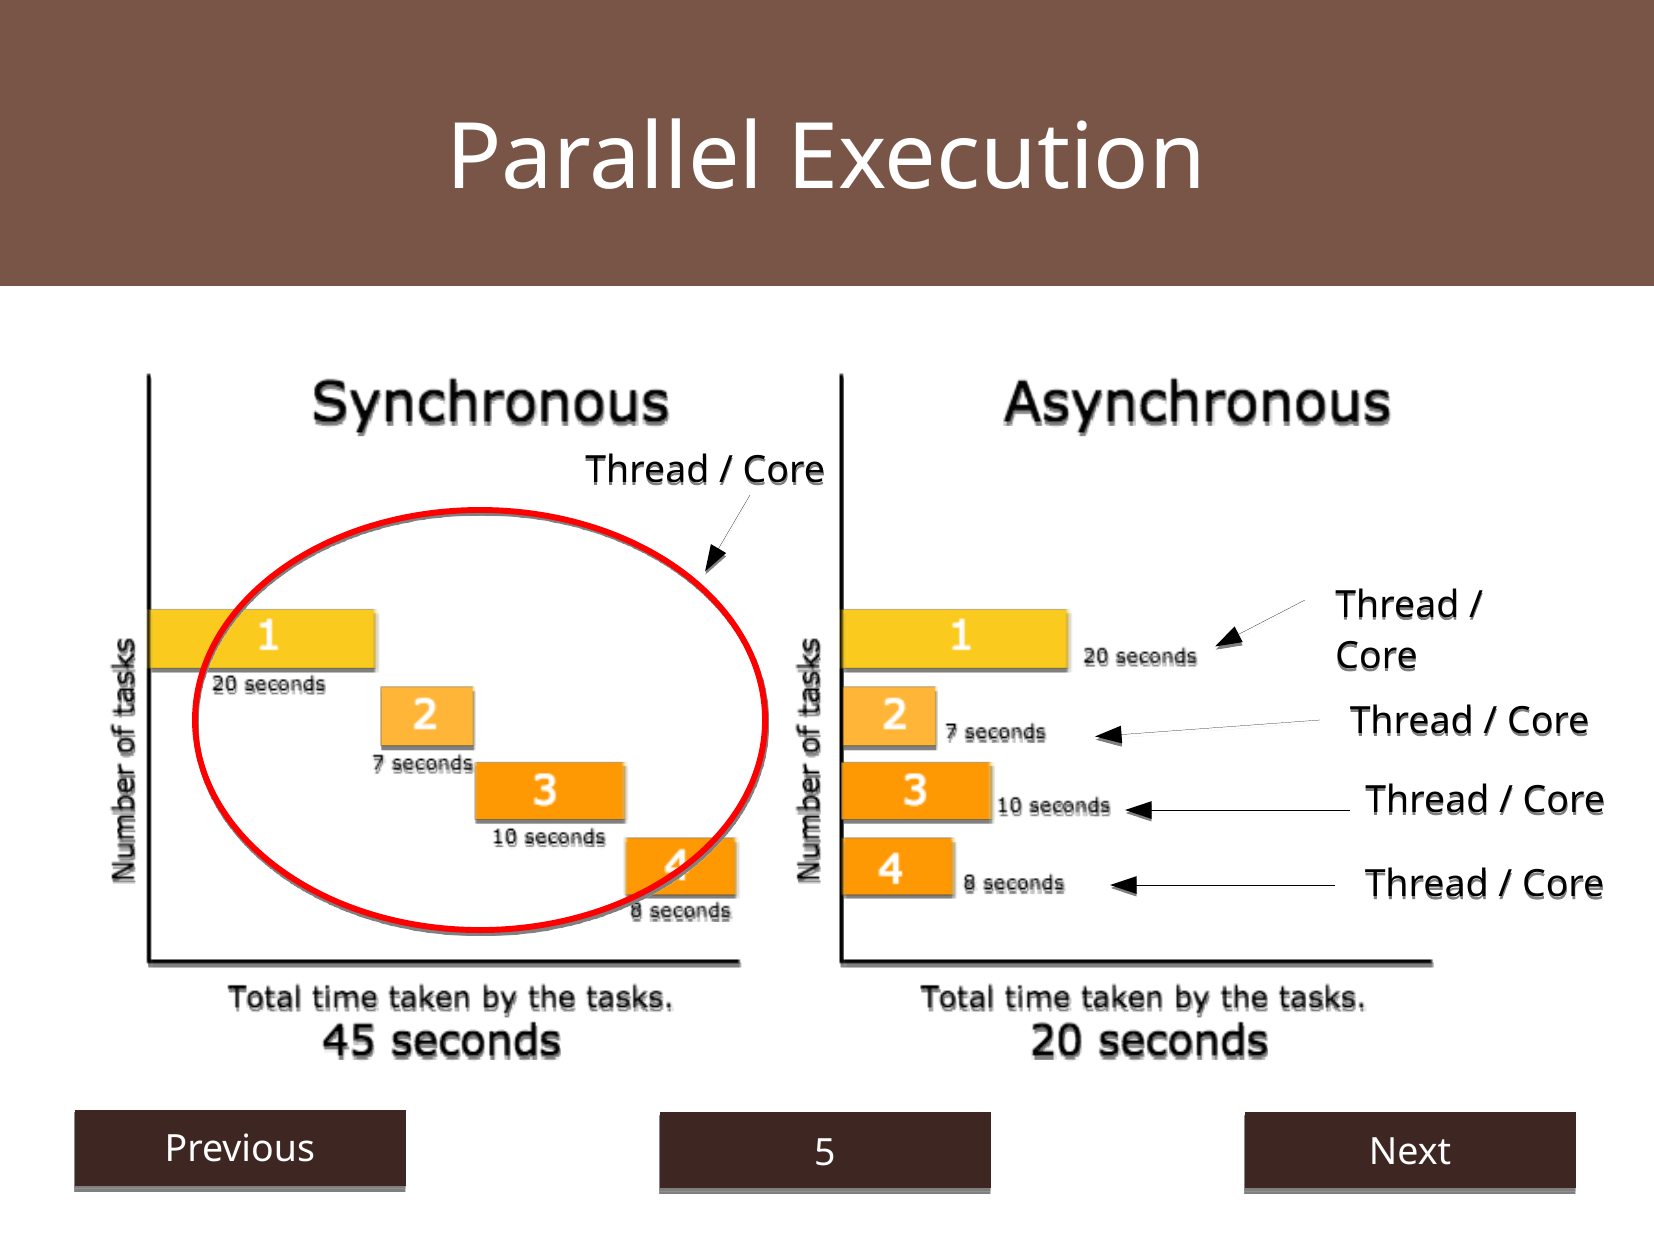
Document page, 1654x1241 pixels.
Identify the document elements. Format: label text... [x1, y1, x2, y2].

text_box Next [1245, 1112, 1576, 1188]
text_box Thread / Core [1350, 849, 1620, 916]
text_box Thread / Core [1350, 765, 1621, 831]
text_box Thread / Core [570, 435, 841, 501]
text_box <number> [690, 1117, 961, 1188]
text_box Previous [75, 1110, 406, 1186]
title Parallel Execution [82, 49, 1571, 257]
picture [81, 326, 1516, 1076]
text_box Thread / Core [1320, 570, 1505, 687]
text_box [660, 1112, 991, 1188]
text_box Thread / Core [1335, 685, 1605, 752]
